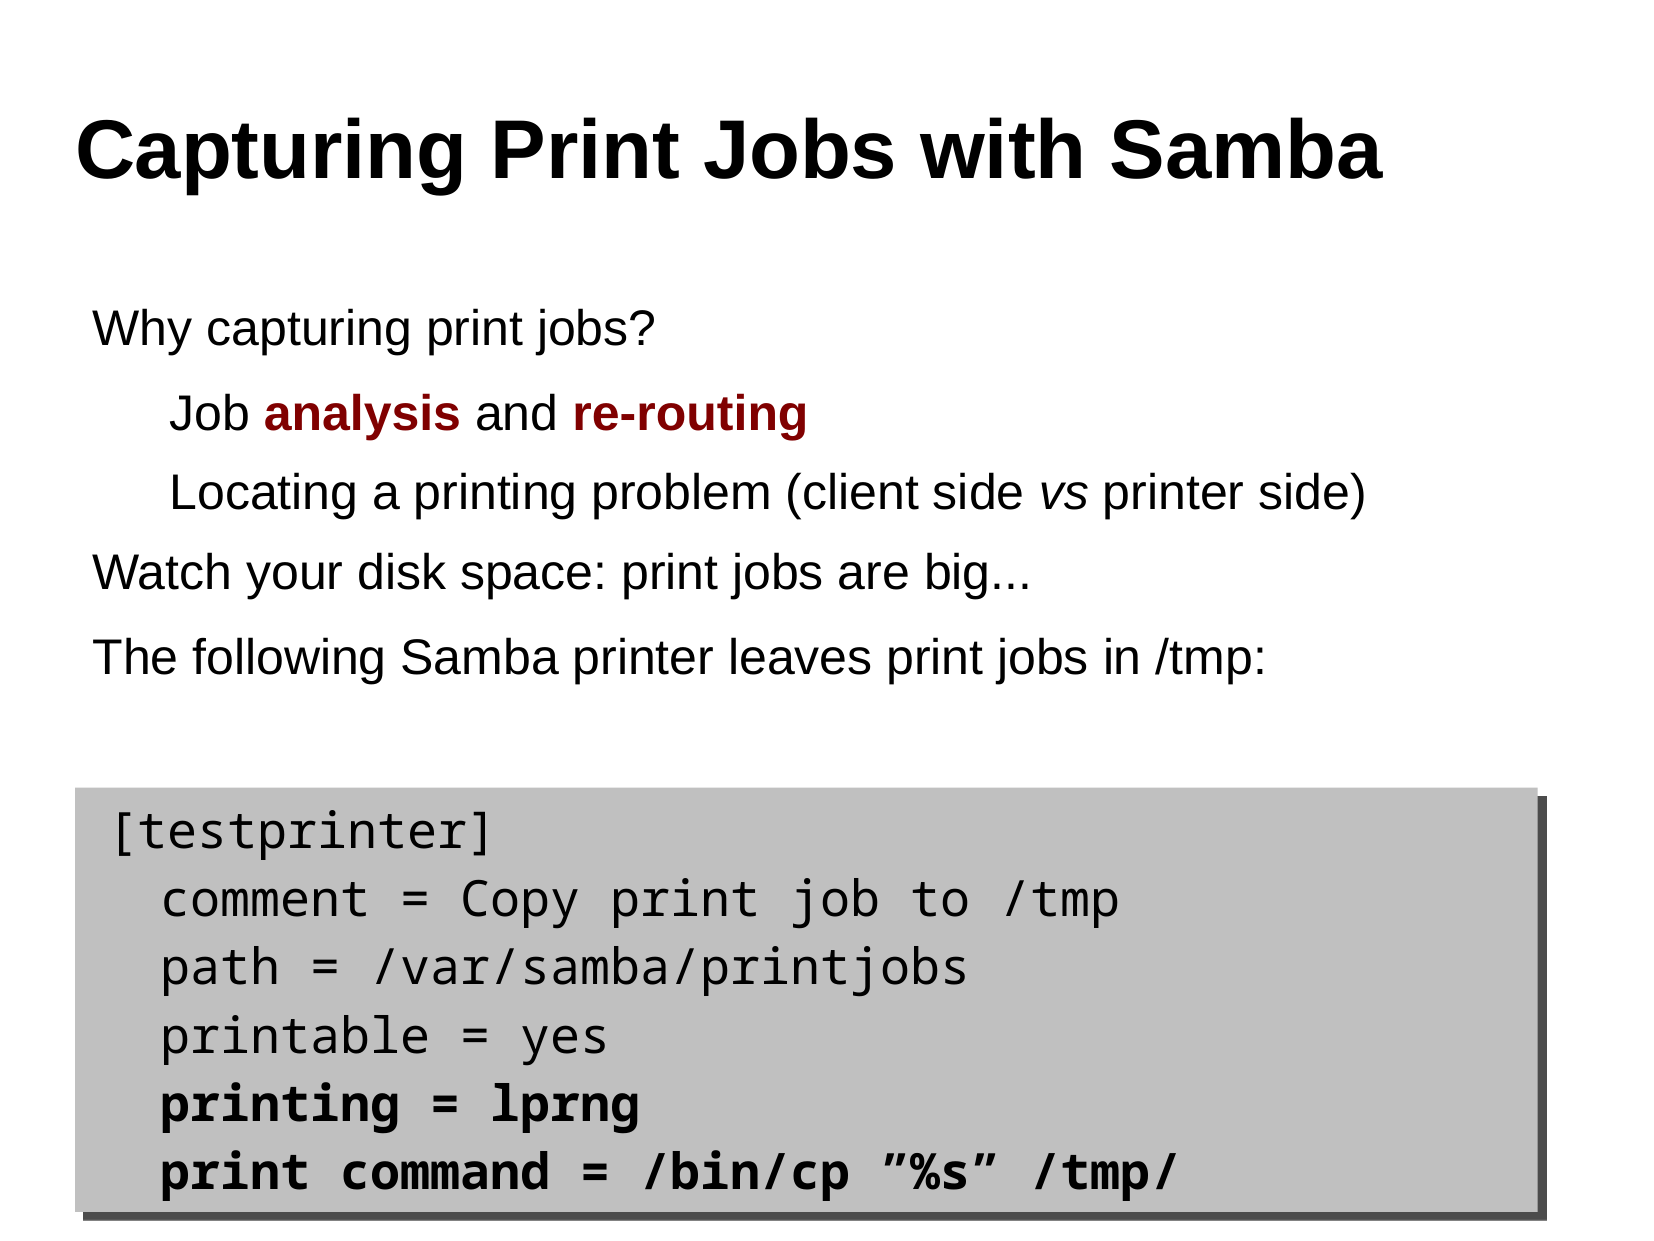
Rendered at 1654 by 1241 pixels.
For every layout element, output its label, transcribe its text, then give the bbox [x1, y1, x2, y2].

text_box [testprinter] comment = Copy print job to /tmp path = /var/samba/printjobs printable = yes printing = lprng print command = /bin/cp ”%s” /tmp/ [75, 787, 1538, 1163]
list Why capturing print jobs? Job analysis and re-routing Locating a printing problem (client side vs printer side) Watch your disk space: print jobs are big... The following Samba printer leaves print jobs in /tmp: [75, 300, 1576, 713]
title Capturing Print Jobs with Samba [75, 37, 1576, 263]
